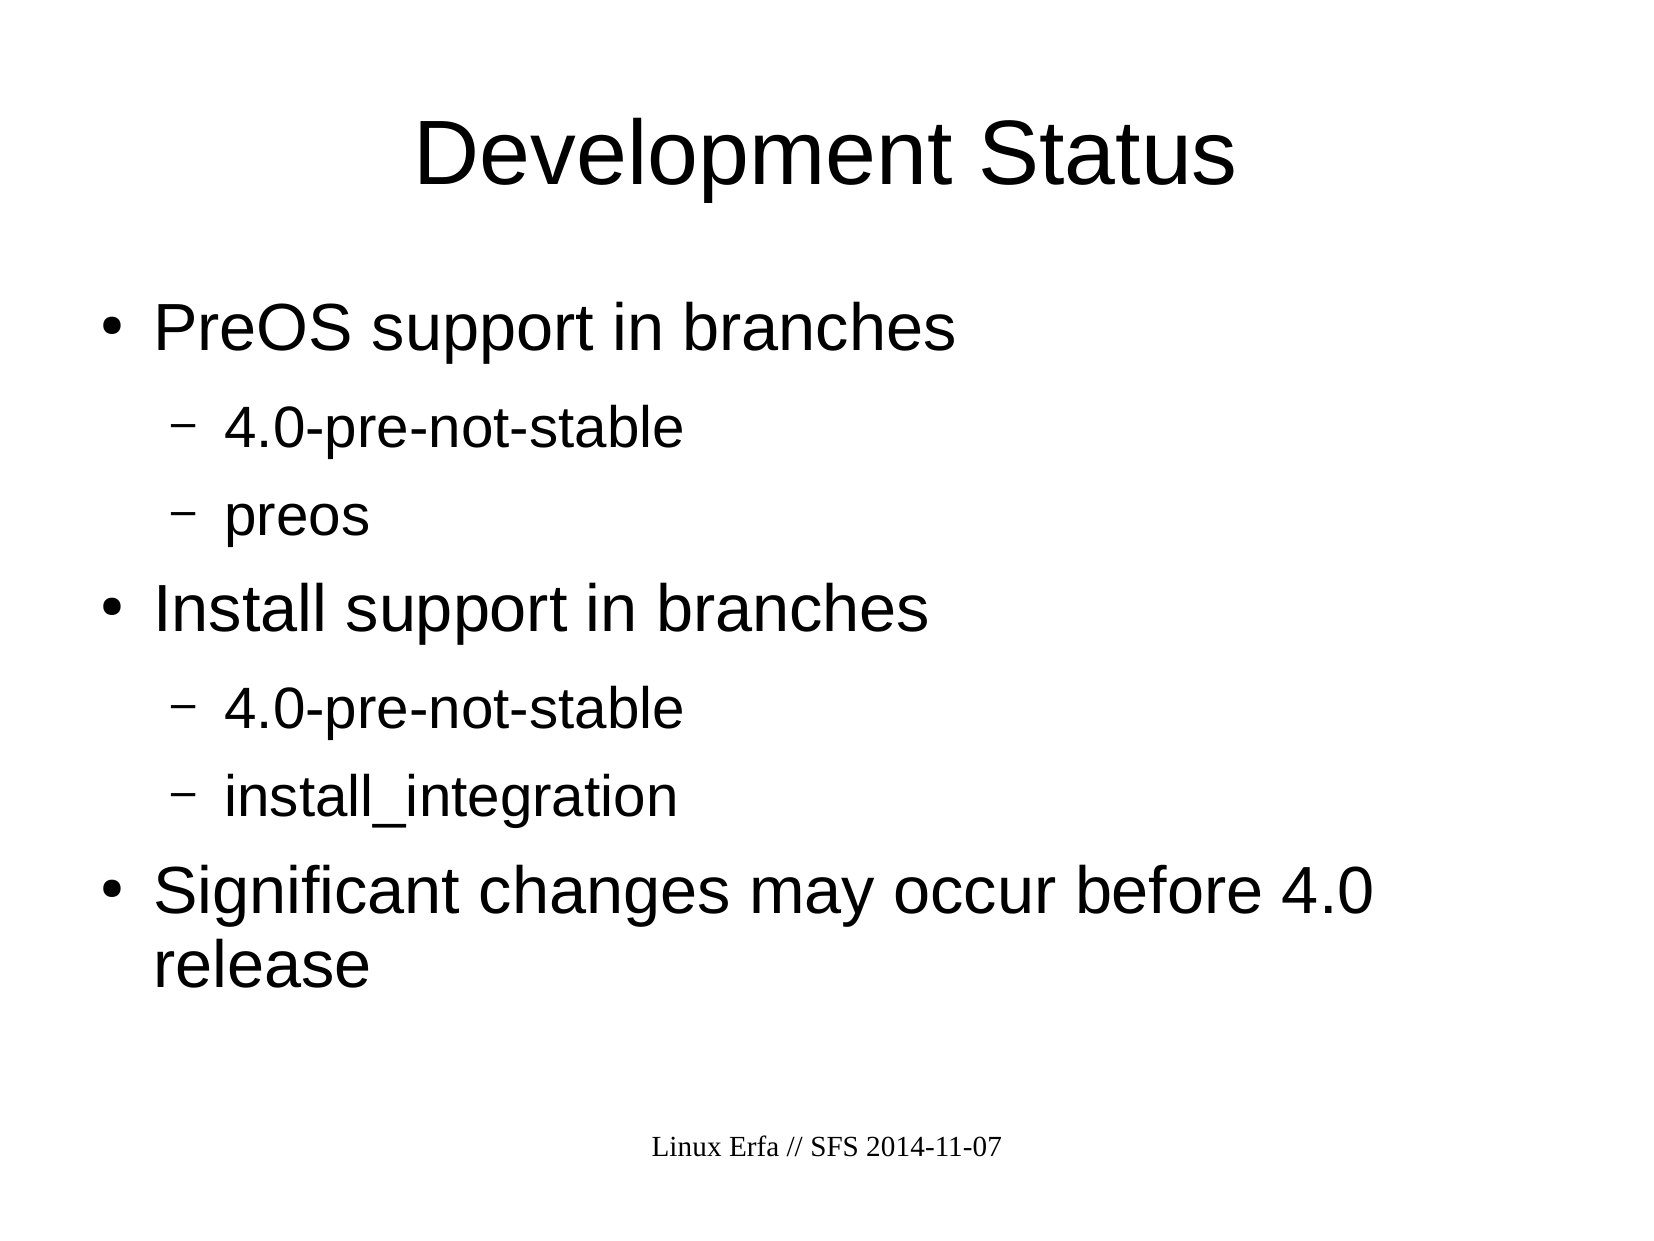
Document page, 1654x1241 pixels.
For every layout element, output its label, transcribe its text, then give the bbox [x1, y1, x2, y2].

list PreOS support in branches 4.0-pre-not-stable preos Install support in branches 4.0-pre-not-stable install_integration Significant changes may occur before 4.0 release [82, 290, 1538, 1010]
title Development Status [82, 49, 1571, 257]
